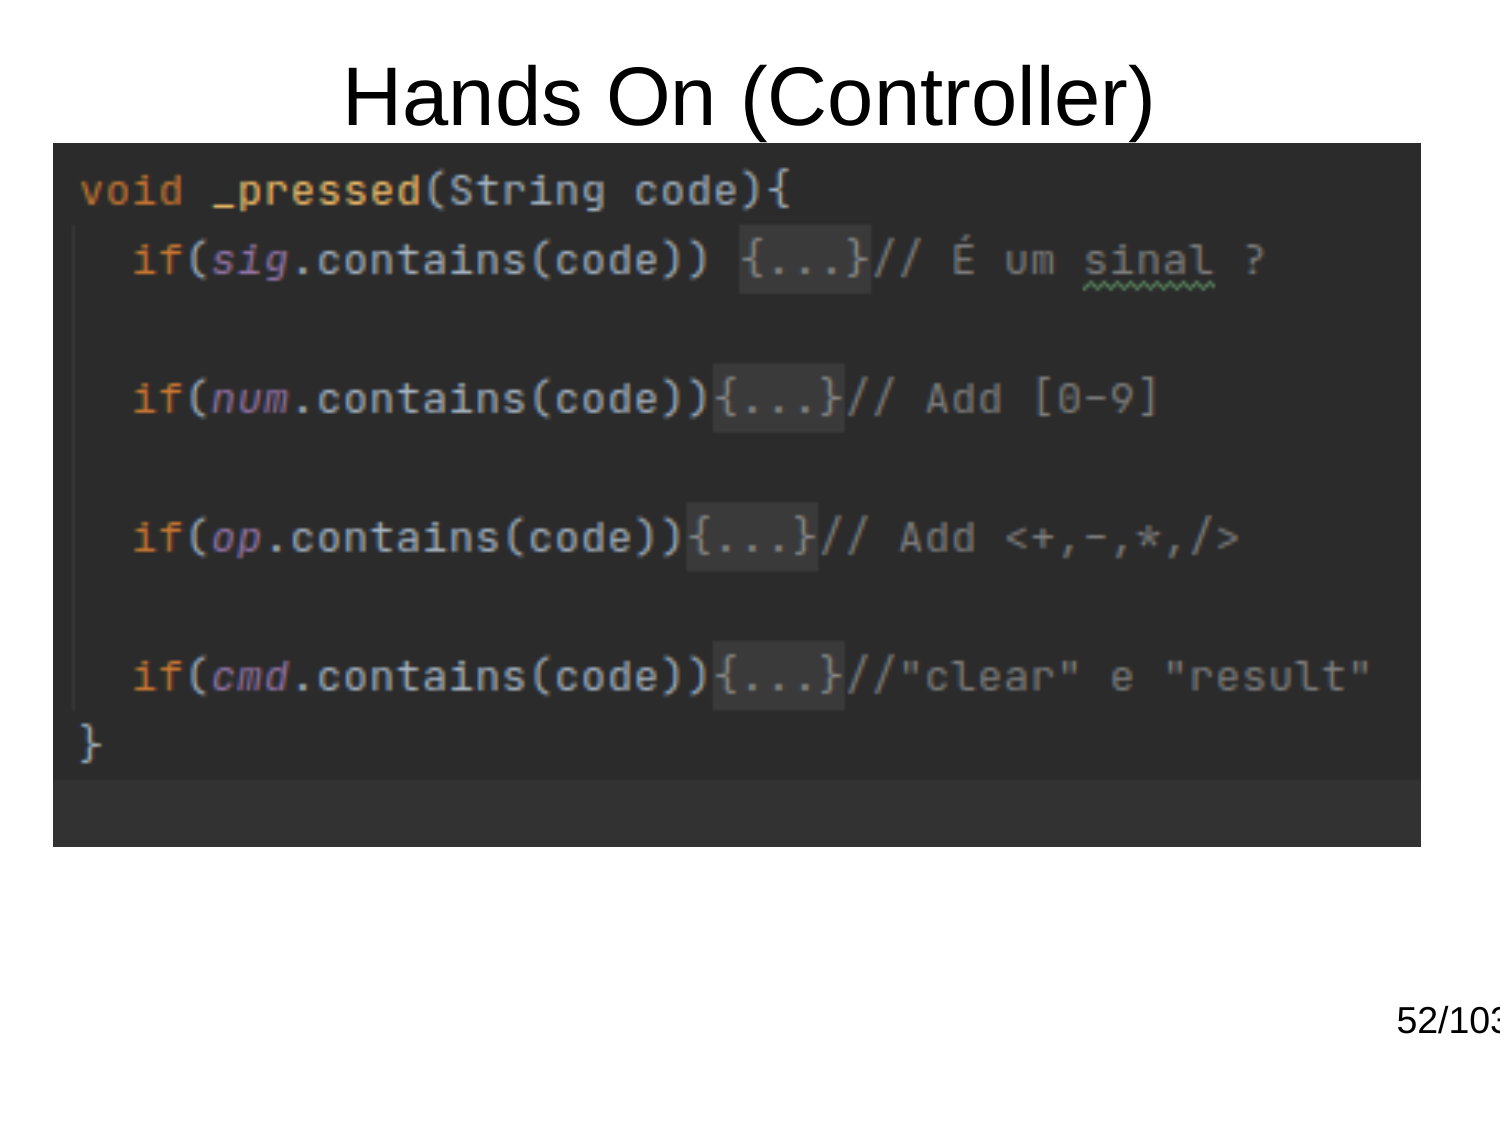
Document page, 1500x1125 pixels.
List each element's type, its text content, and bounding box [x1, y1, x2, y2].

picture [53, 143, 1421, 847]
text_box Hands On (Controller) [74, 30, 1425, 155]
